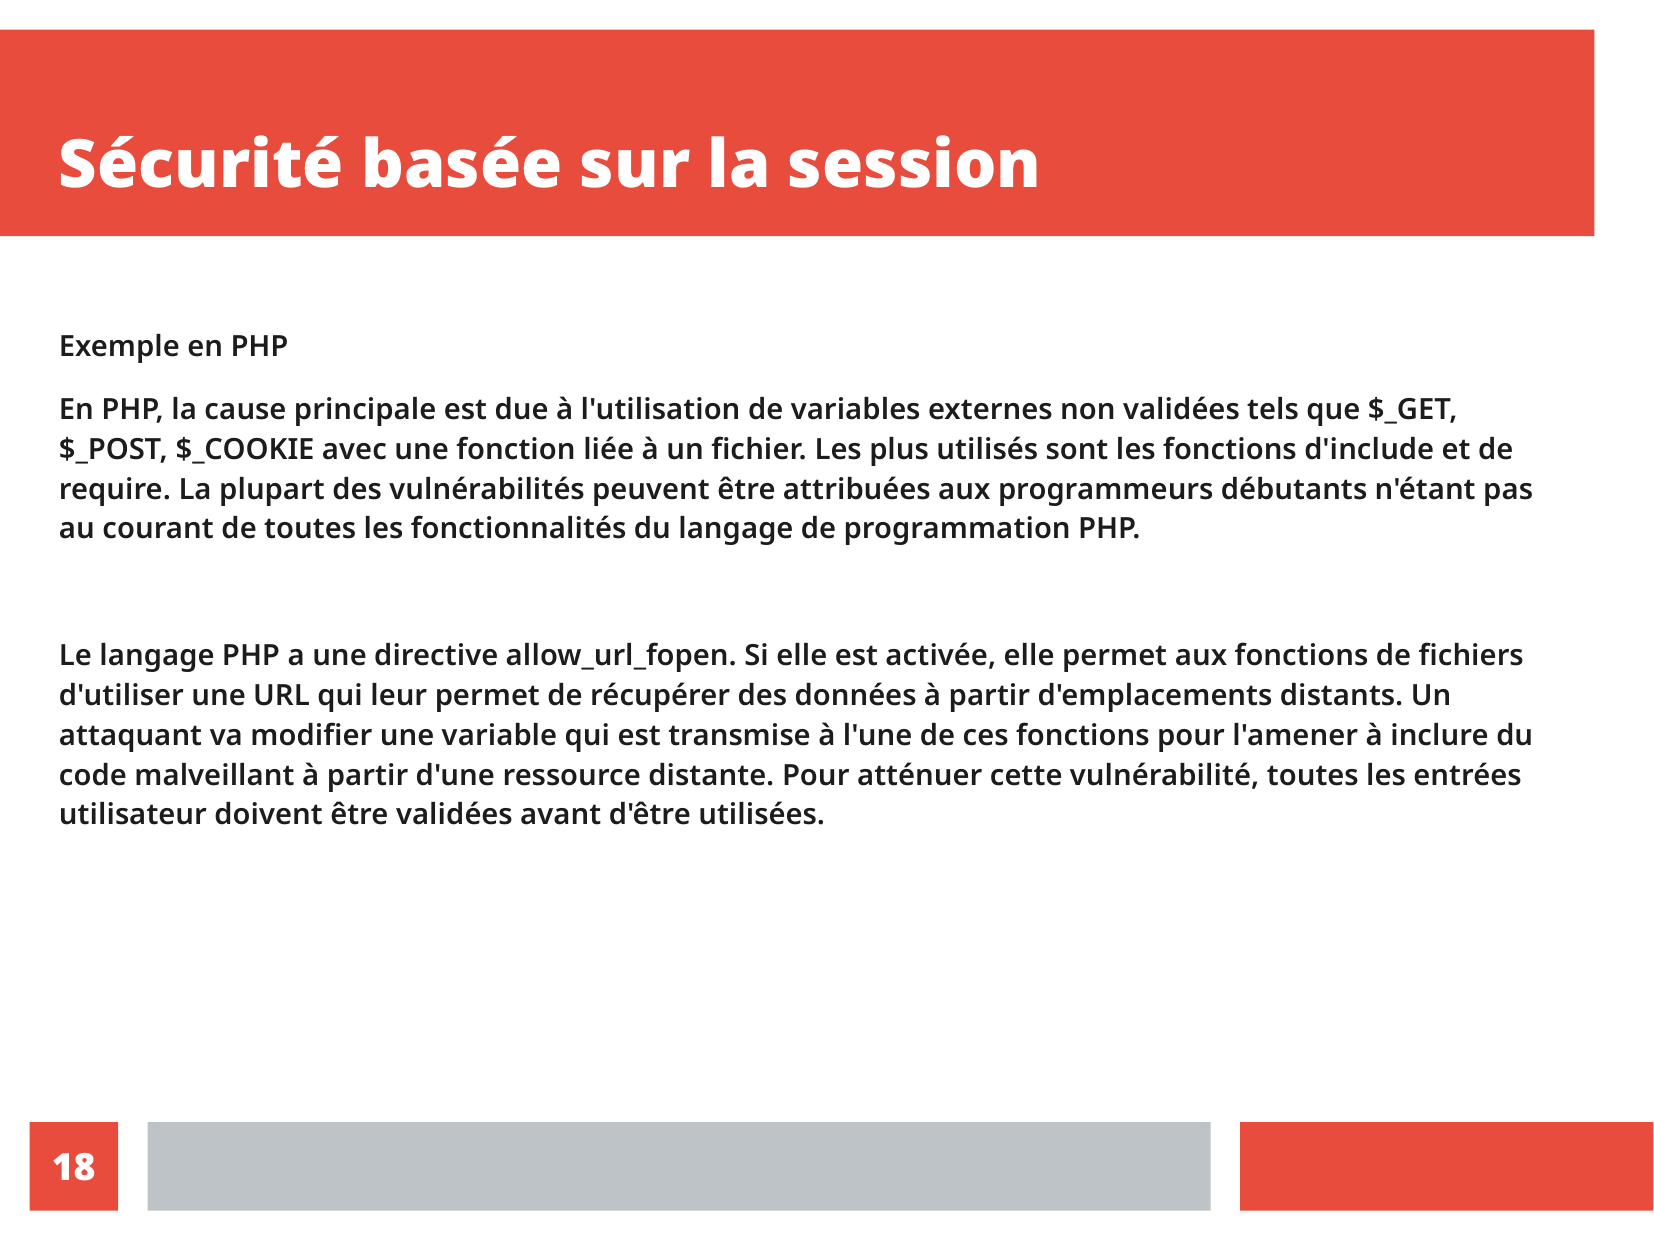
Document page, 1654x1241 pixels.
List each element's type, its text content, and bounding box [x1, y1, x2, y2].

title Sécurité basée sur la session [59, 59, 1595, 207]
list Exemple en PHP En PHP, la cause principale est due à l'utilisation de variables externes non validées tels que $_GET, $_POST, $_COOKIE avec une fonction liée à un fichier. Les plus utilisés sont les fonctions d'include et de require. La plupart des vulnérabilités peuvent être attribuées aux programmeurs débutants n'étant pas au courant de toutes les fonctionnalités du langage de programmation PHP. Le langage PHP a une directive allow_url_fopen. Si elle est activée, elle permet aux fonctions de fichiers d'utiliser une URL qui leur permet de récupérer des données à partir d'emplacements distants. Un attaquant va modifier une variable qui est transmise à l'une de ces fonctions pour l'amener à inclure du code malveillant à partir d'une ressource distante. Pour atténuer cette vulnérabilité, toutes les entrées utilisateur doivent être validées avant d'être utilisées. [59, 324, 1565, 1093]
